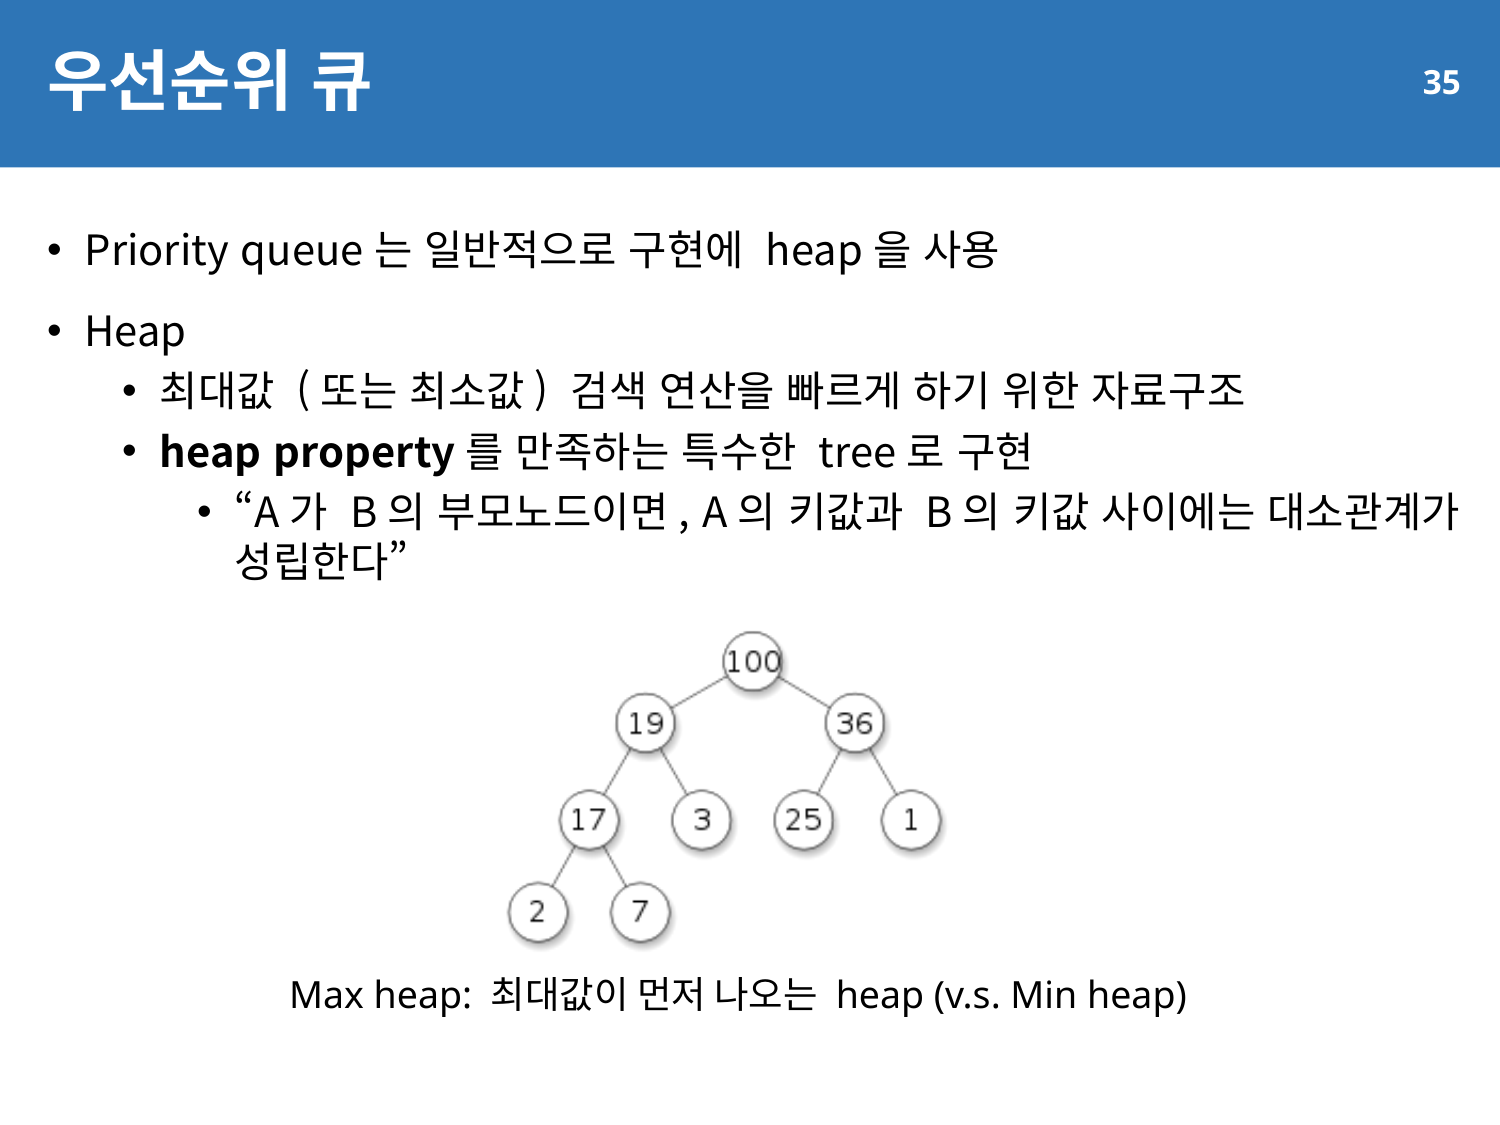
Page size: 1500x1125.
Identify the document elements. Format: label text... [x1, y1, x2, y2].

slide_number <number> [1273, 53, 1476, 114]
list Priority queue는 일반적으로 구현에 heap을 사용 Heap 최대값 (또는 최소값) 검색 연산을 빠르게 하기 위한 자료구조 heap property를 만족하는 특수한 tree로 구현 “A가 B의 부모노드이면, A의 키값과 B의 키값 사이에는 대소관계가 성립한다” [32, 206, 1476, 1100]
text_box Max heap: 최대값이 먼저 나오는 heap (v.s. Min heap) [274, 963, 1203, 1024]
picture [482, 600, 994, 963]
title 우선순위 큐 [32, 20, 1476, 148]
